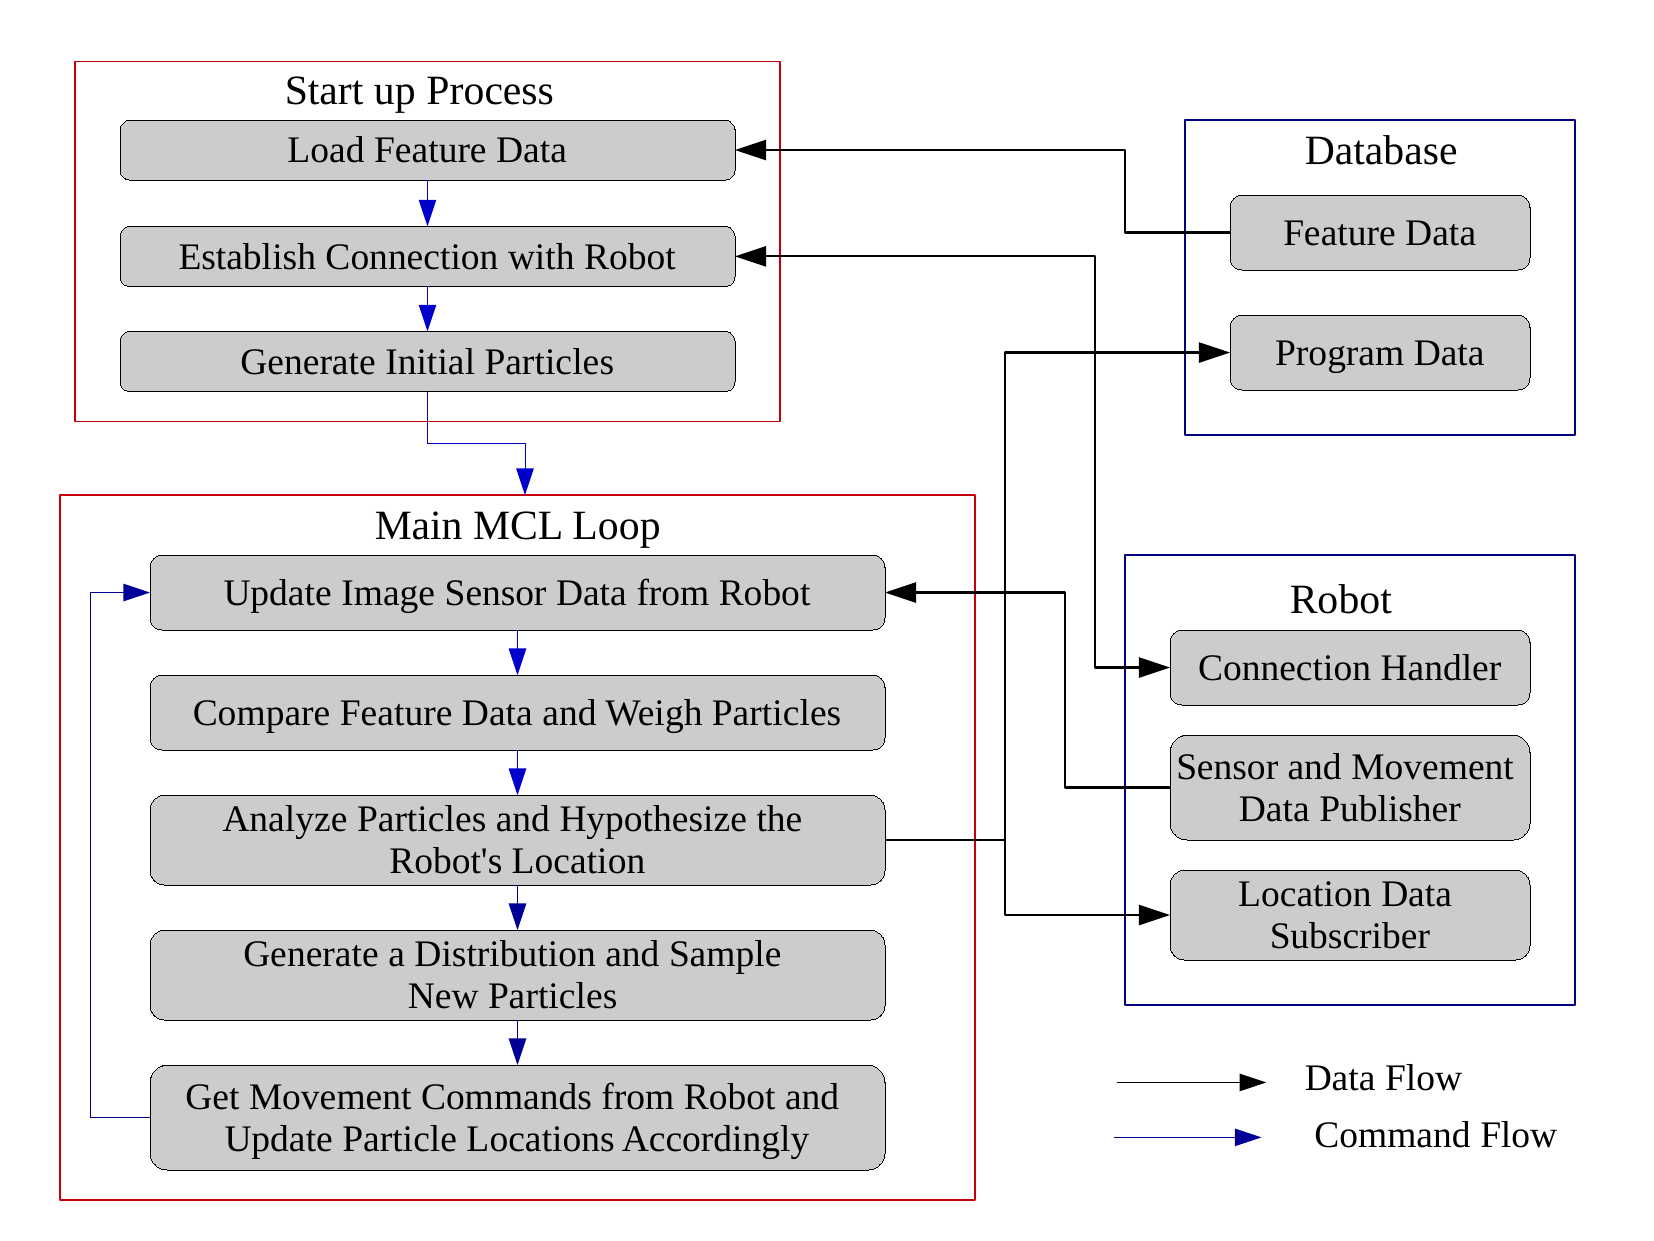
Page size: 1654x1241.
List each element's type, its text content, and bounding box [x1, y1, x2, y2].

text_box Location Data Subscriber [1170, 870, 1531, 961]
text_box Start up Process [270, 62, 601, 120]
text_box Load Feature Data [120, 120, 736, 181]
text_box Robot [1275, 568, 1426, 630]
text_box Analyze Particles and Hypothesize the Robot's Location [150, 795, 886, 886]
text_box Establish Connection with Robot [120, 226, 736, 287]
text_box Main MCL Loop [360, 495, 691, 557]
text_box Generate Initial Particles [120, 331, 736, 392]
text_box Program Data [1230, 315, 1531, 391]
text_box Generate a Distribution and Sample New Particles [150, 930, 886, 1021]
text_box Connection Handler [1170, 630, 1531, 706]
text_box Compare Feature Data and Weigh Particles [150, 675, 886, 751]
text_box Sensor and Movement Data Publisher [1170, 735, 1531, 841]
text_box Data Flow [1290, 1050, 1486, 1106]
text_box Update Image Sensor Data from Robot [150, 555, 886, 631]
text_box Command Flow [1290, 1106, 1576, 1171]
text_box Database [1290, 121, 1486, 182]
text_box Feature Data [1230, 195, 1531, 271]
text_box Get Movement Commands from Robot and Update Particle Locations Accordingly [150, 1065, 886, 1171]
